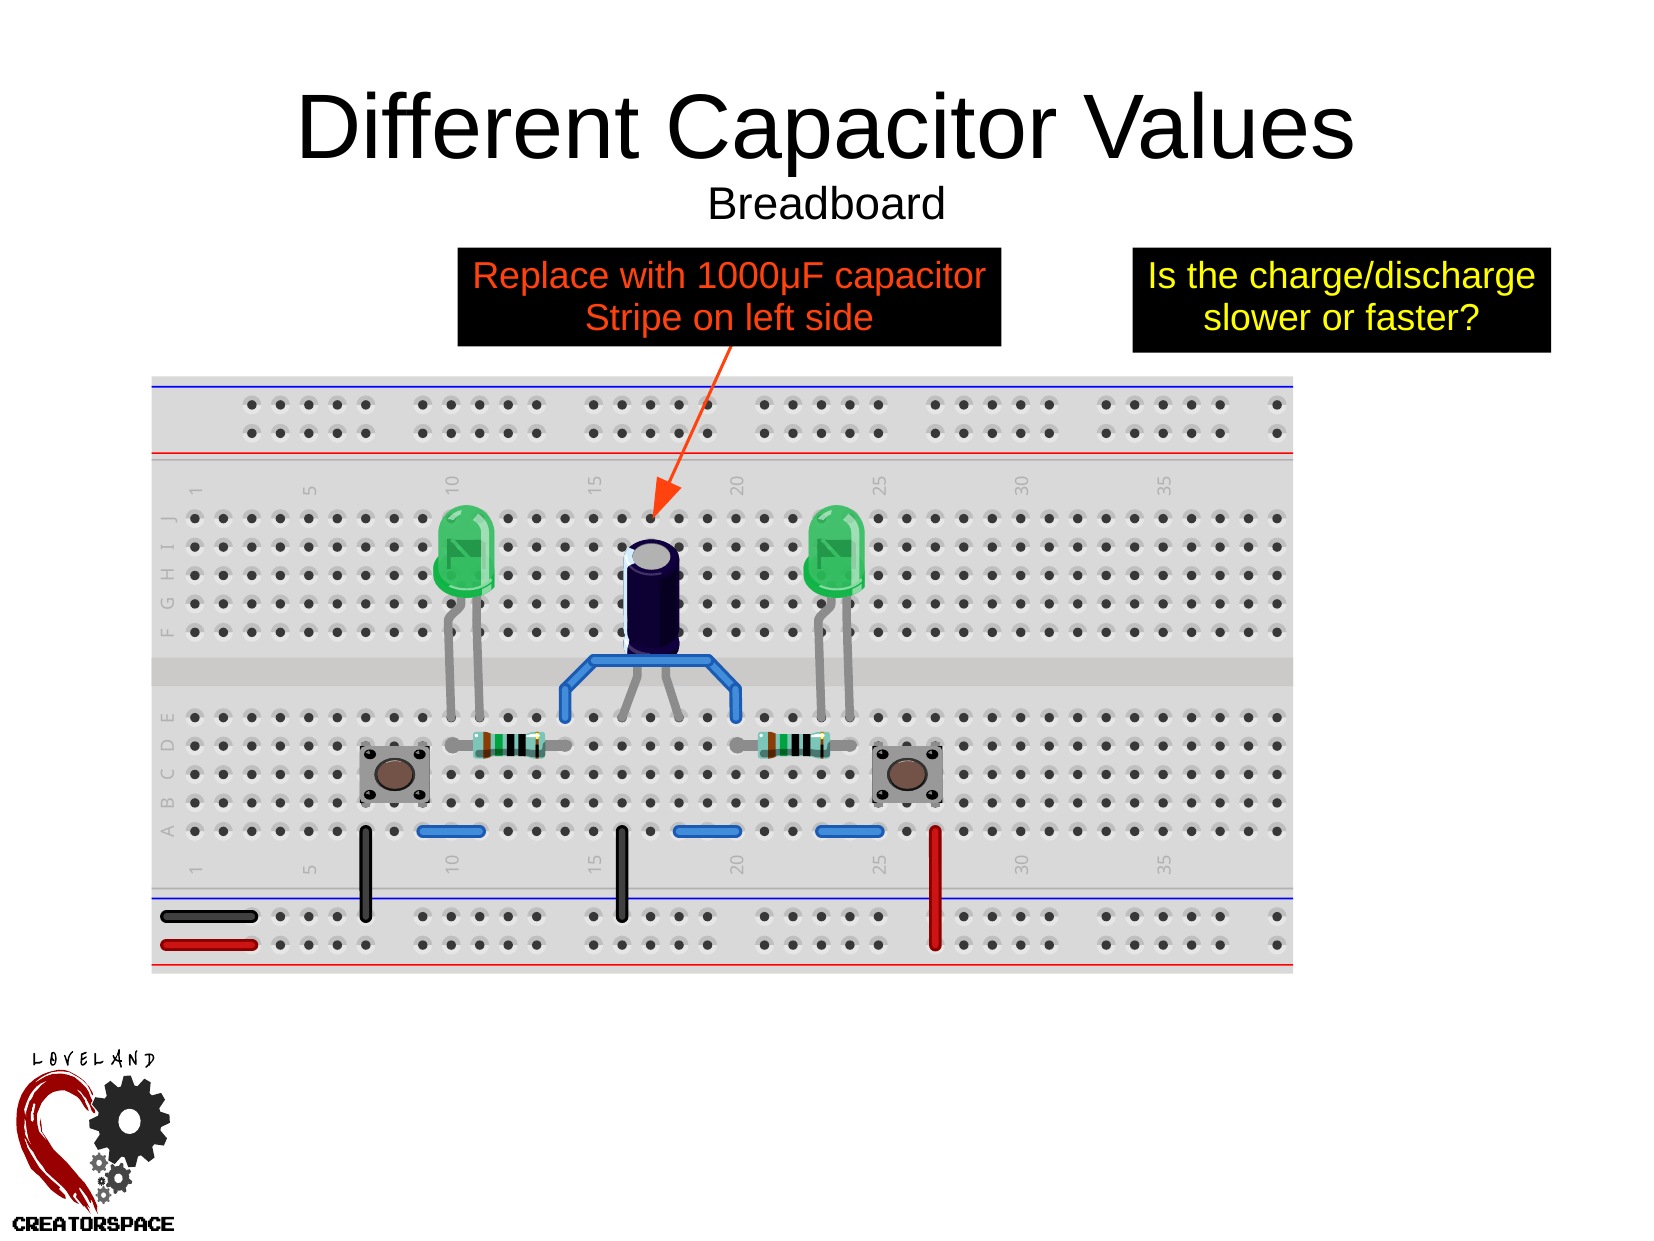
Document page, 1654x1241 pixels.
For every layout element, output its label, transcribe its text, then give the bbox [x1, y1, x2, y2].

text_box Is the charge/discharge slower or faster? [1132, 247, 1552, 353]
text_box Replace with 1000μF capacitor Stripe on left side [457, 247, 1002, 347]
title Different Capacitor Values Breadboard [82, 49, 1571, 257]
picture [150, 375, 1294, 976]
